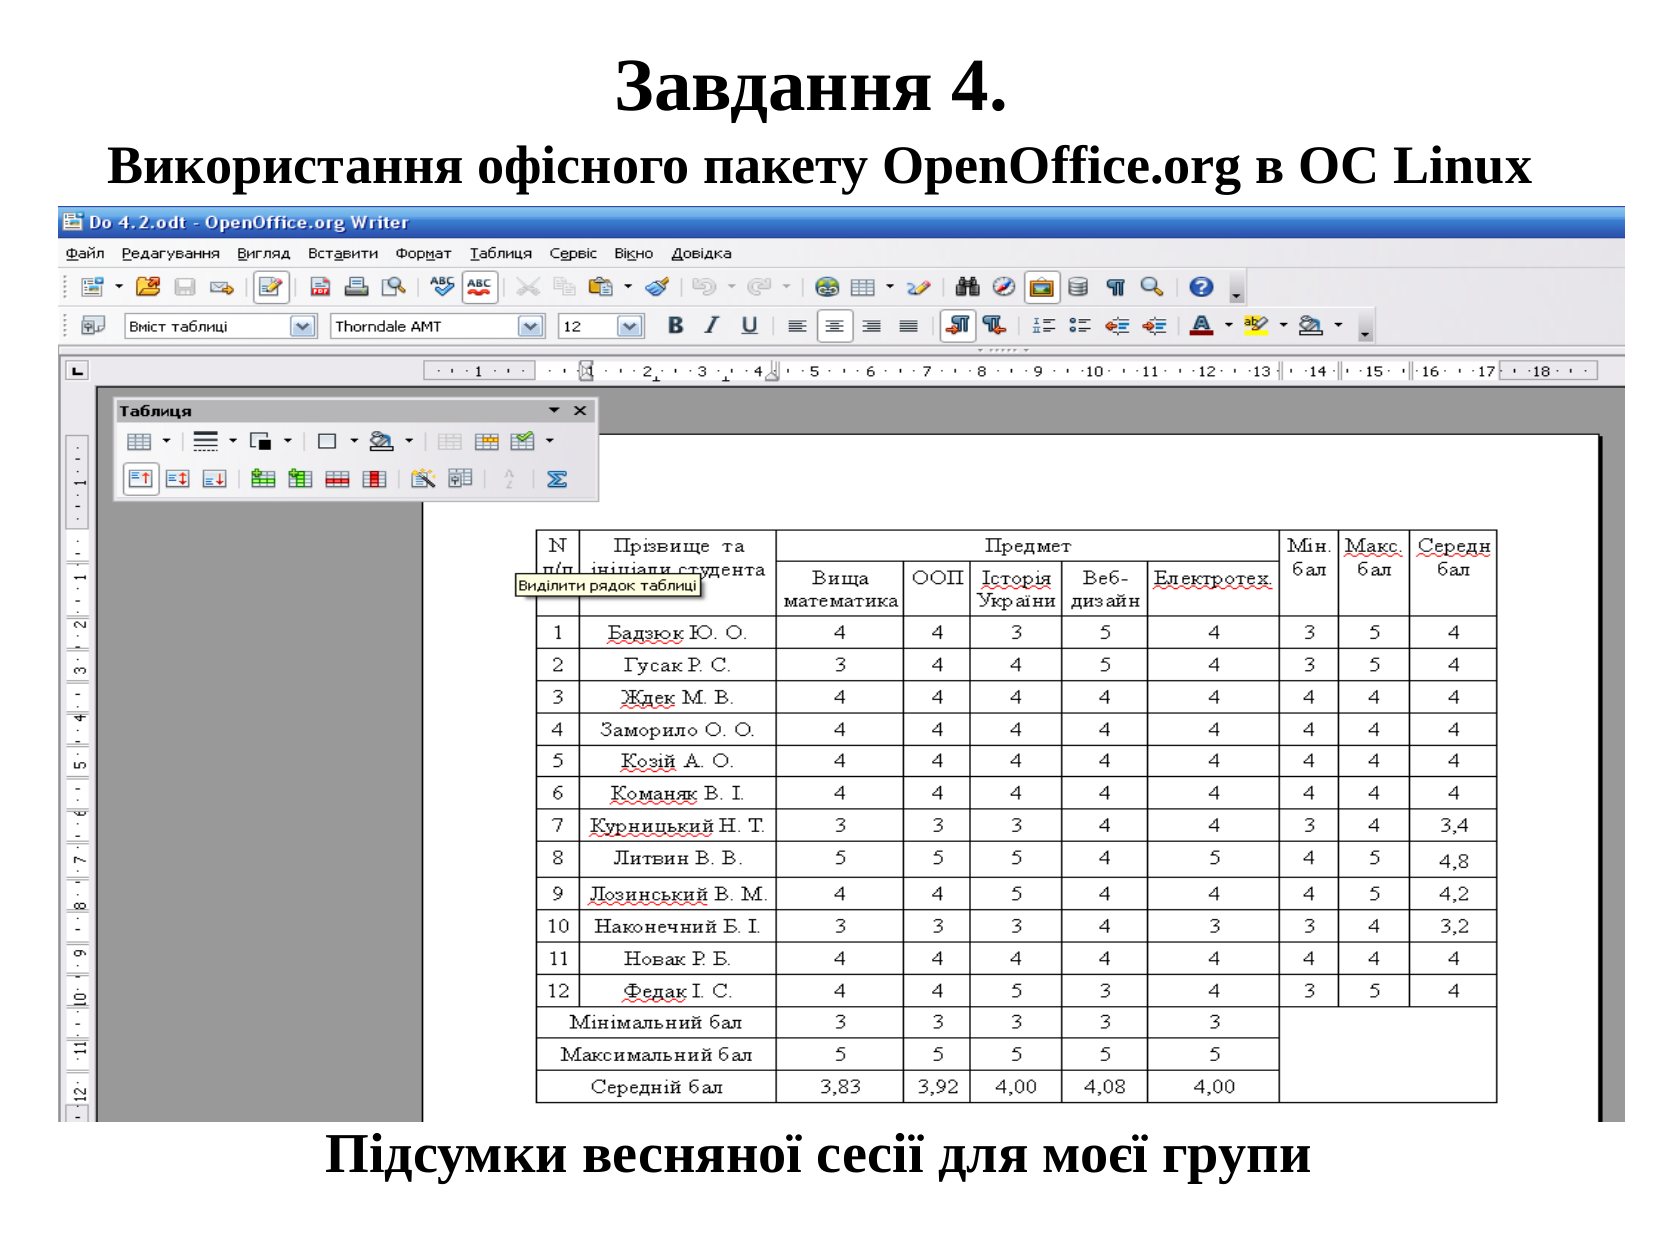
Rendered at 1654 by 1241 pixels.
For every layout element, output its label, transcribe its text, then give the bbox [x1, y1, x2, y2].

picture [58, 206, 1625, 1123]
title Завдання 4. Використання офісного пакету OpenOffice.org в ОС Linux [76, 29, 1565, 198]
list Підсумки весняної сесії для моєї групи [59, 1123, 1565, 1187]
